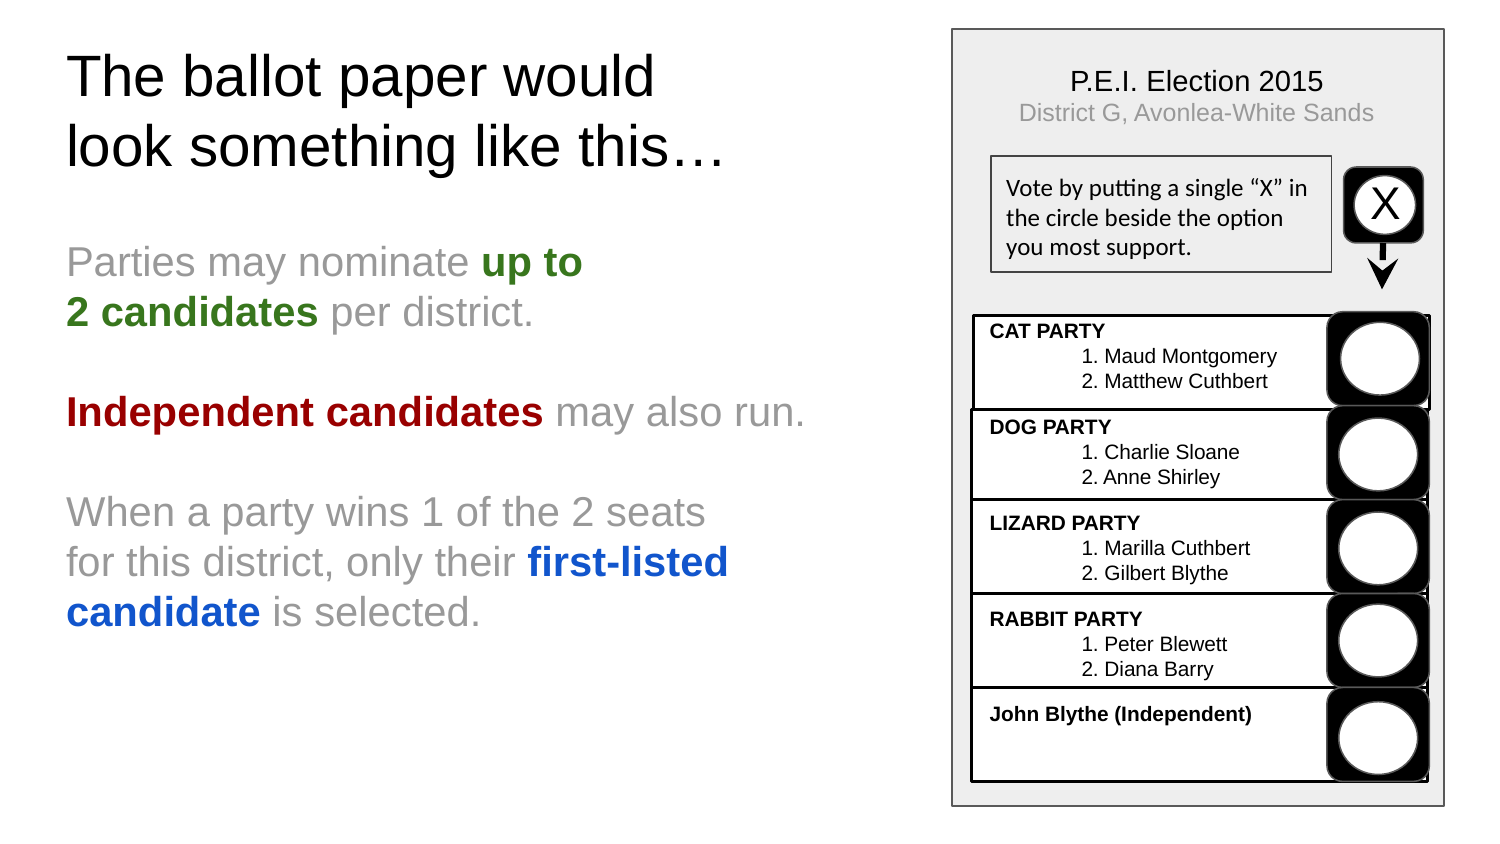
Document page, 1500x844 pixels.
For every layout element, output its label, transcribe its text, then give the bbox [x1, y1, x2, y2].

title The ballot paper would look something like this… [51, 23, 757, 197]
text_box Parties may nominate up to 2 candidates per district. Independent candidates may also run. When a party wins 1 of the 2 seats for this district, only their first-listed candidate is selected. [50, 219, 838, 782]
text_box X [1355, 158, 1403, 202]
text_box P.E.I. Election 2015 District G, Avonlea-White Sands [984, 46, 1410, 151]
text_box [951, 29, 1445, 806]
text_box CAT PARTY 1. Maud Montgomery 2. Matthew Cuthbert DOG PARTY 1. Charlie Sloane 2. Anne Shirley LIZARD PARTY 1. Marilla Cuthbert 2. Gilbert Blythe RABBIT PARTY 1. Peter Blewett 2. Diana Barry John Blythe (Independent) [974, 302, 1323, 739]
text_box Vote by putting a single “X” in the circle beside the option you most support. [991, 156, 1332, 273]
